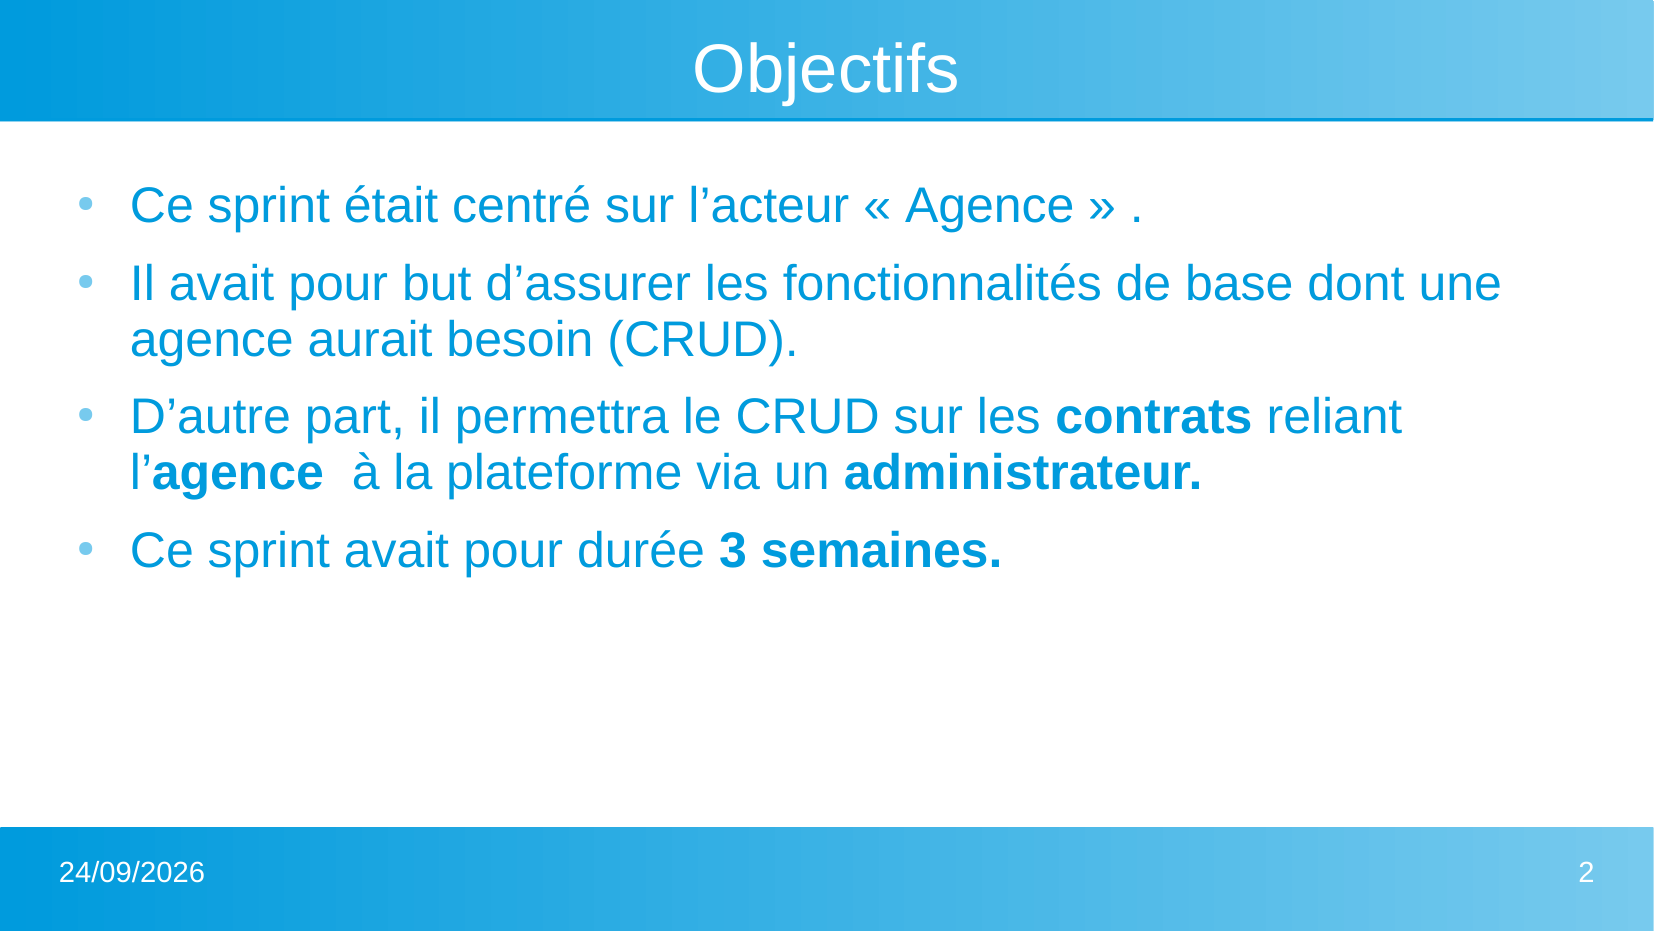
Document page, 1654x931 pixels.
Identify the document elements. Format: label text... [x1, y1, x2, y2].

list Ce sprint était centré sur l’acteur « Agence » . Il avait pour but d’assurer les fonctionnalités de base dont une agence aurait besoin (CRUD). D’autre part, il permettra le CRUD sur les contrats reliant l’agence à la plateforme via un administrateur. Ce sprint avait pour durée 3 semaines. [59, 177, 1595, 768]
title Objectifs [59, 29, 1595, 108]
